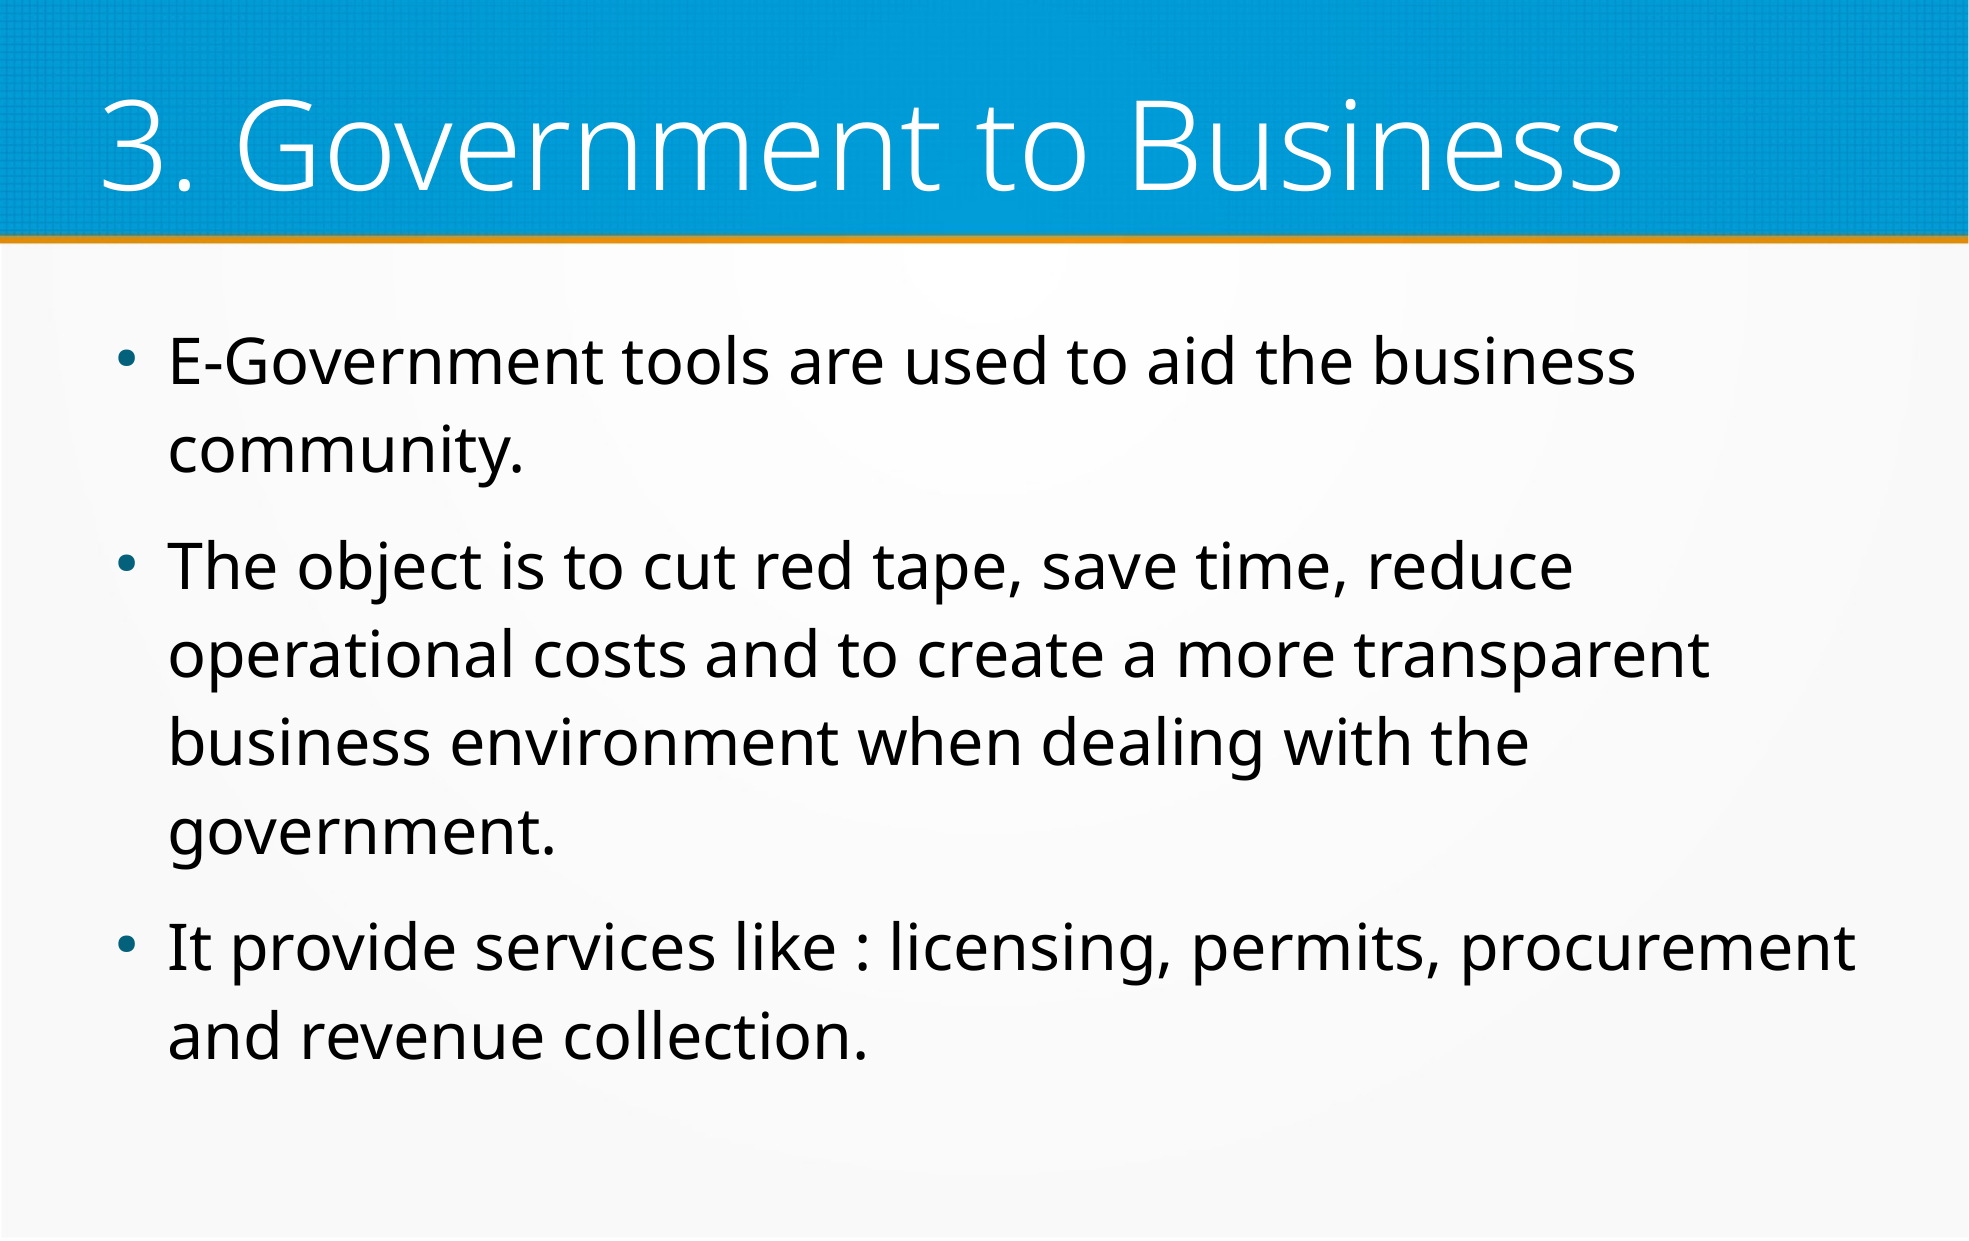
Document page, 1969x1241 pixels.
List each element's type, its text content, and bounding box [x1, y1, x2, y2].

title 3. Government to Business [98, 19, 1870, 227]
picture [0, 233, 1969, 1241]
list E-Government tools are used to aid the business community. The object is to cut red tape, save time, reduce operational costs and to create a more transparent business environment when dealing with the government. It provide services like : licensing, permits, procurement and revenue collection. [98, 315, 1861, 1081]
